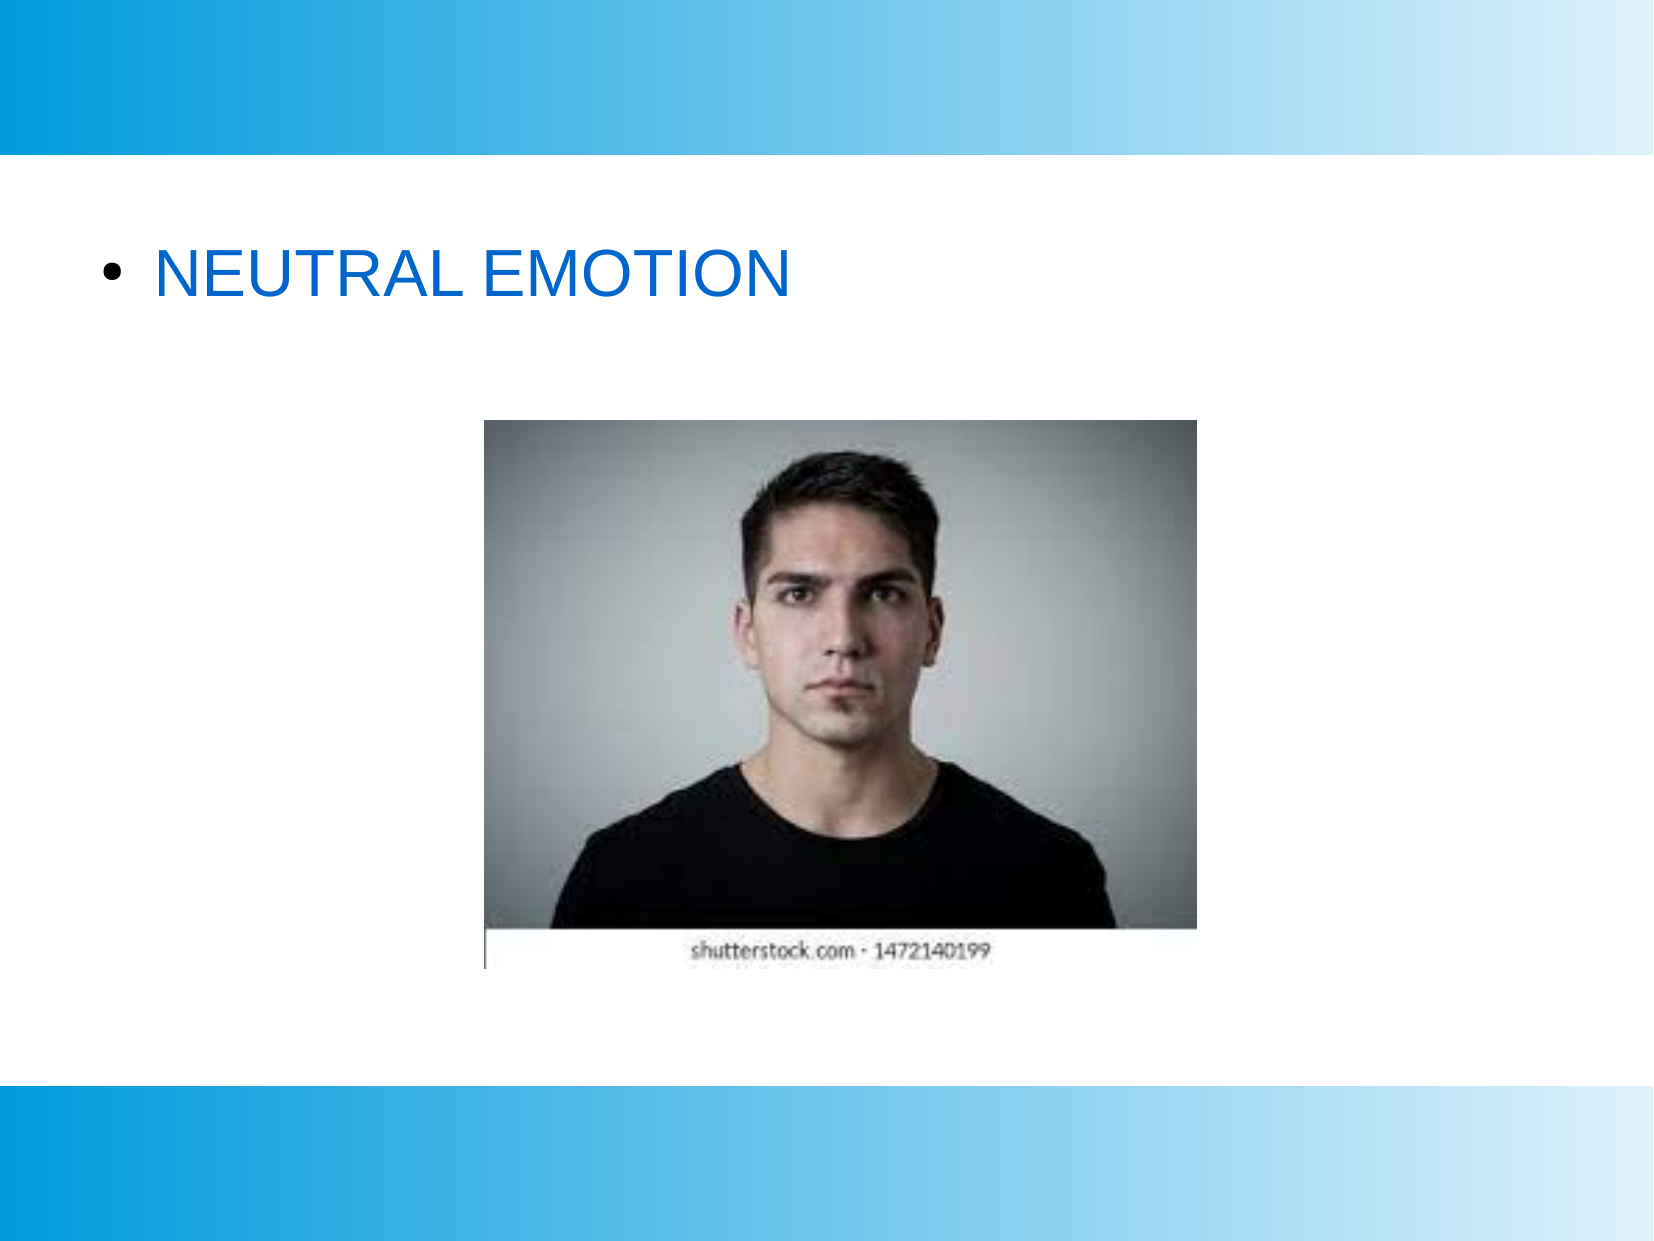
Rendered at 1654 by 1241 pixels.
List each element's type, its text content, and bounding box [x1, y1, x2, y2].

list NEUTRAL EMOTION [82, 236, 1571, 956]
picture [484, 420, 1197, 969]
